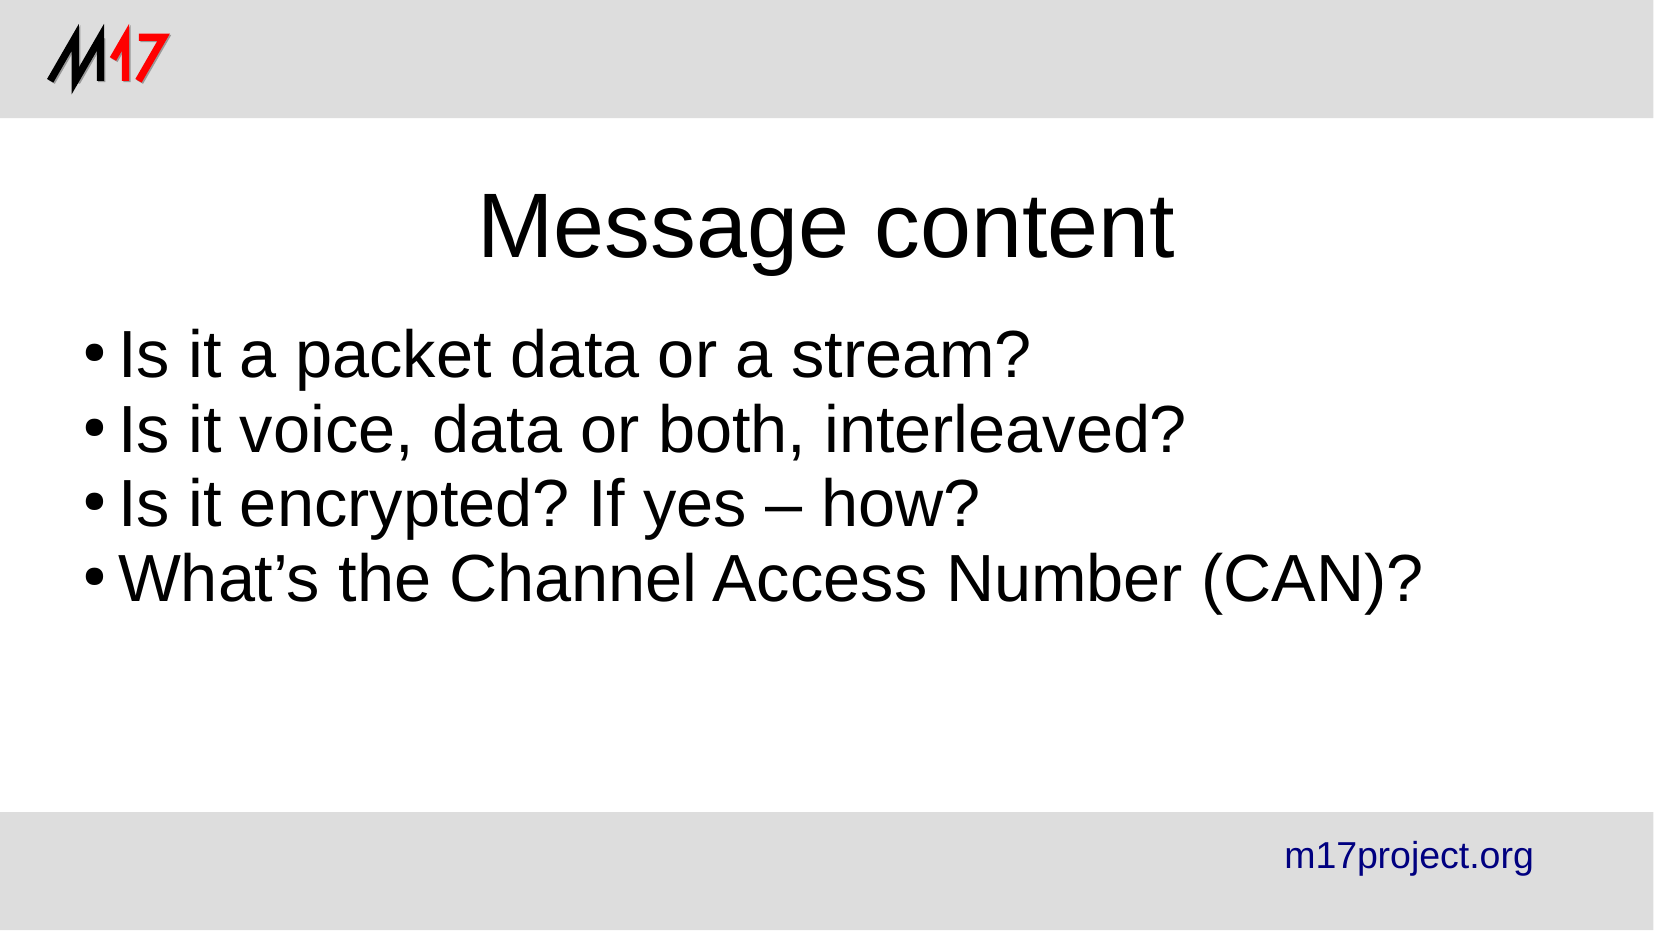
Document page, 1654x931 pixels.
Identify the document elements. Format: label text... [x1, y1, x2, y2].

subtitle Is it a packet data or a stream? Is it voice, data or both, interleaved? Is it encrypted? If yes – how? What’s the Channel Access Number (CAN)? [82, 316, 1571, 812]
text_box m17project.org [1269, 826, 1654, 897]
picture [39, 16, 178, 102]
title Message content [82, 147, 1571, 303]
text_box [0, 0, 1654, 119]
text_box [0, 812, 1654, 931]
